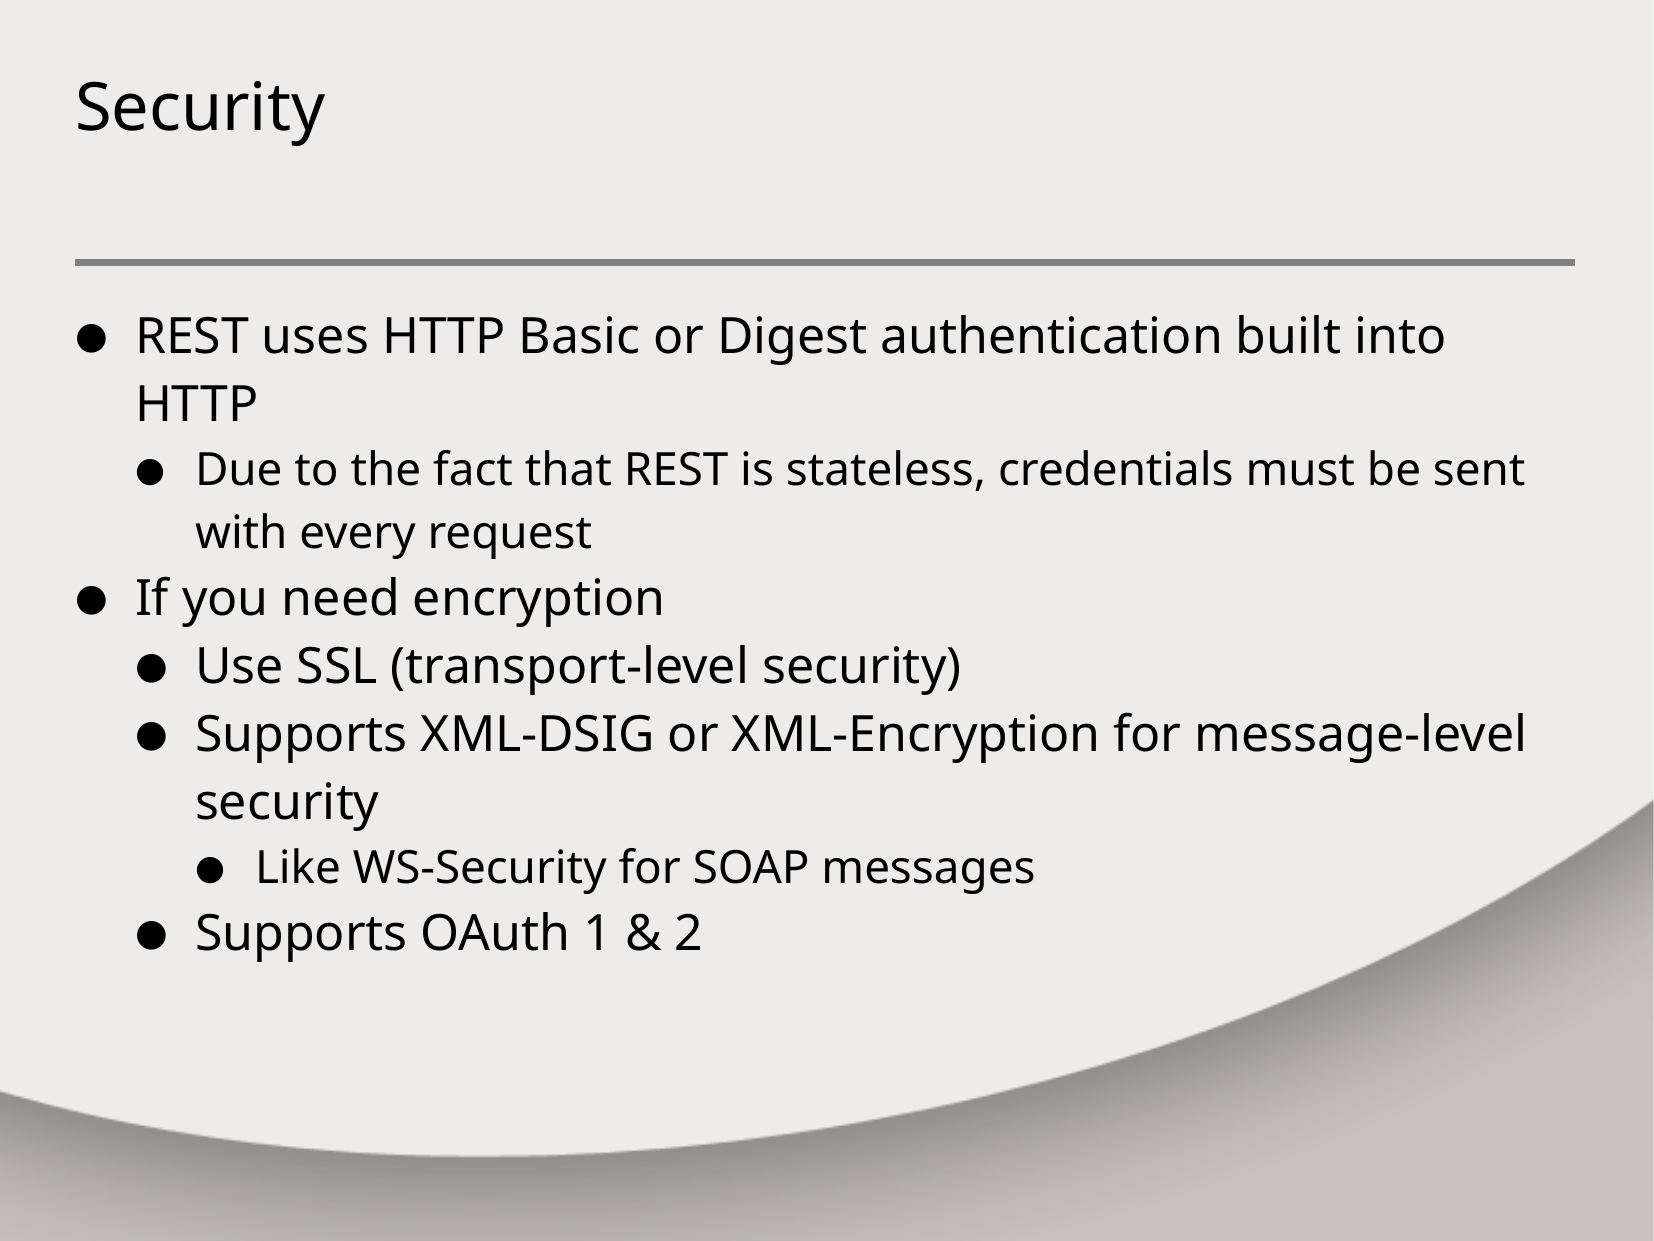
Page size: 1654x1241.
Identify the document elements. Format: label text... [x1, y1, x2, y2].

list REST uses HTTP Basic or Digest authentication built into HTTP Due to the fact that REST is stateless, credentials must be sent with every request If you need encryption Use SSL (transport-level security) Supports XML-DSIG or XML-Encryption for message-level security Like WS-Security for SOAP messages Supports OAuth 1 & 2 [75, 300, 1576, 1163]
picture [0, 0, 1654, 1241]
title Security [75, 75, 1576, 226]
